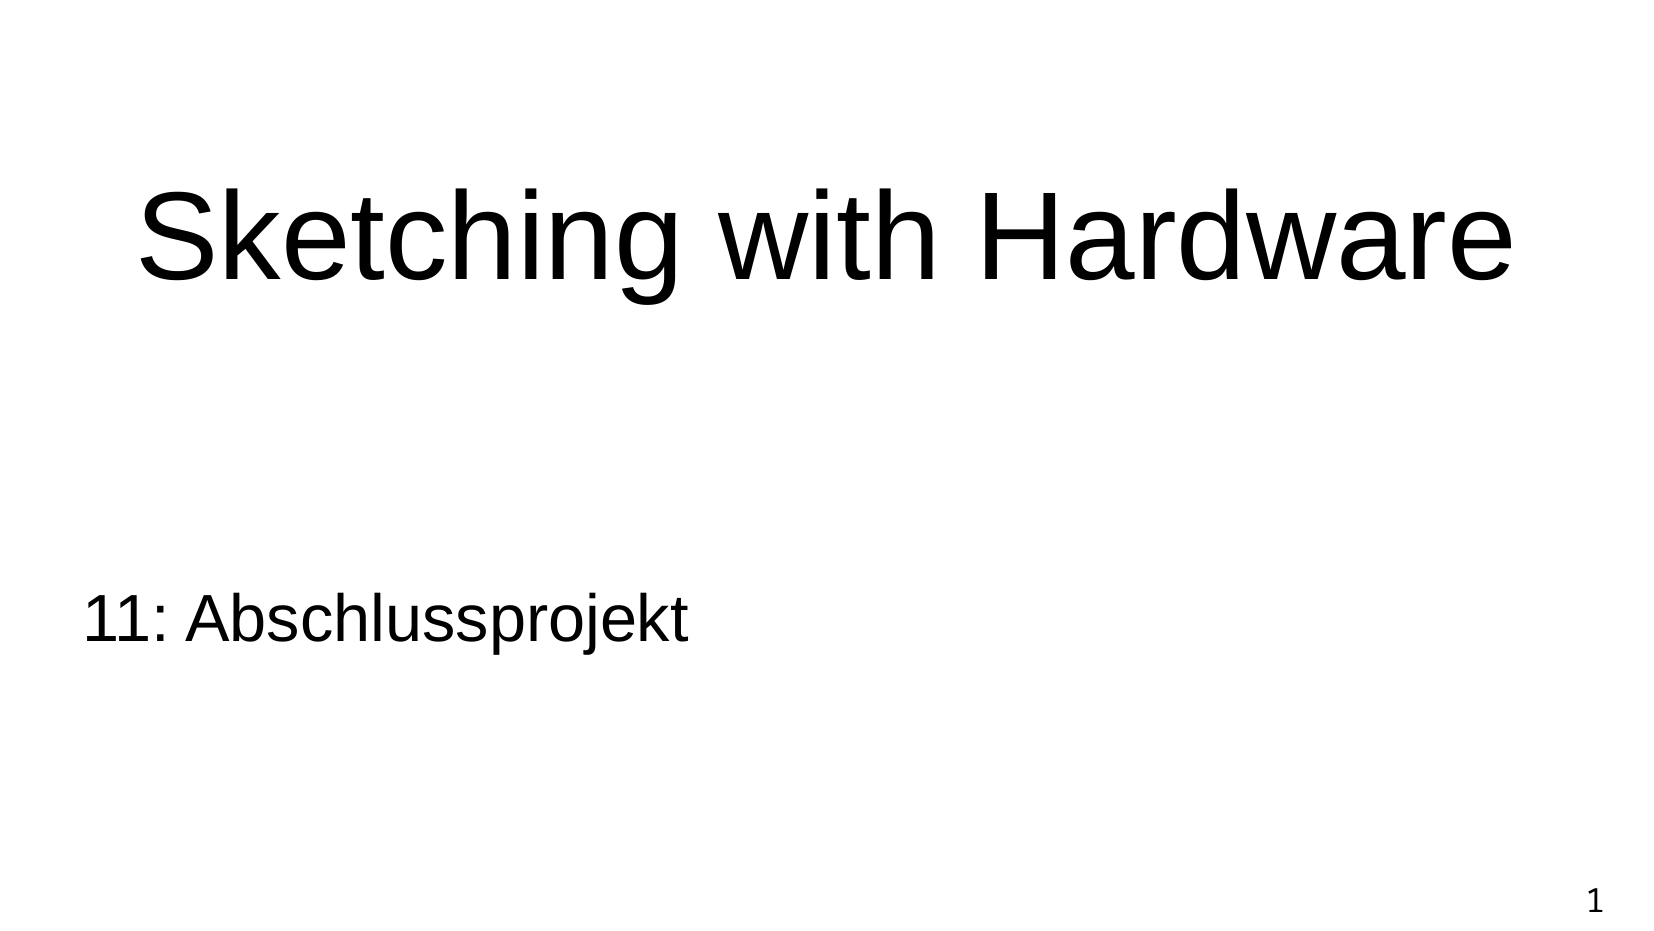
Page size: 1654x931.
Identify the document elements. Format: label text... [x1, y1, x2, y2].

subtitle 11: Abschlussprojekt [82, 480, 1571, 758]
title Sketching with Hardware [82, 37, 1571, 436]
